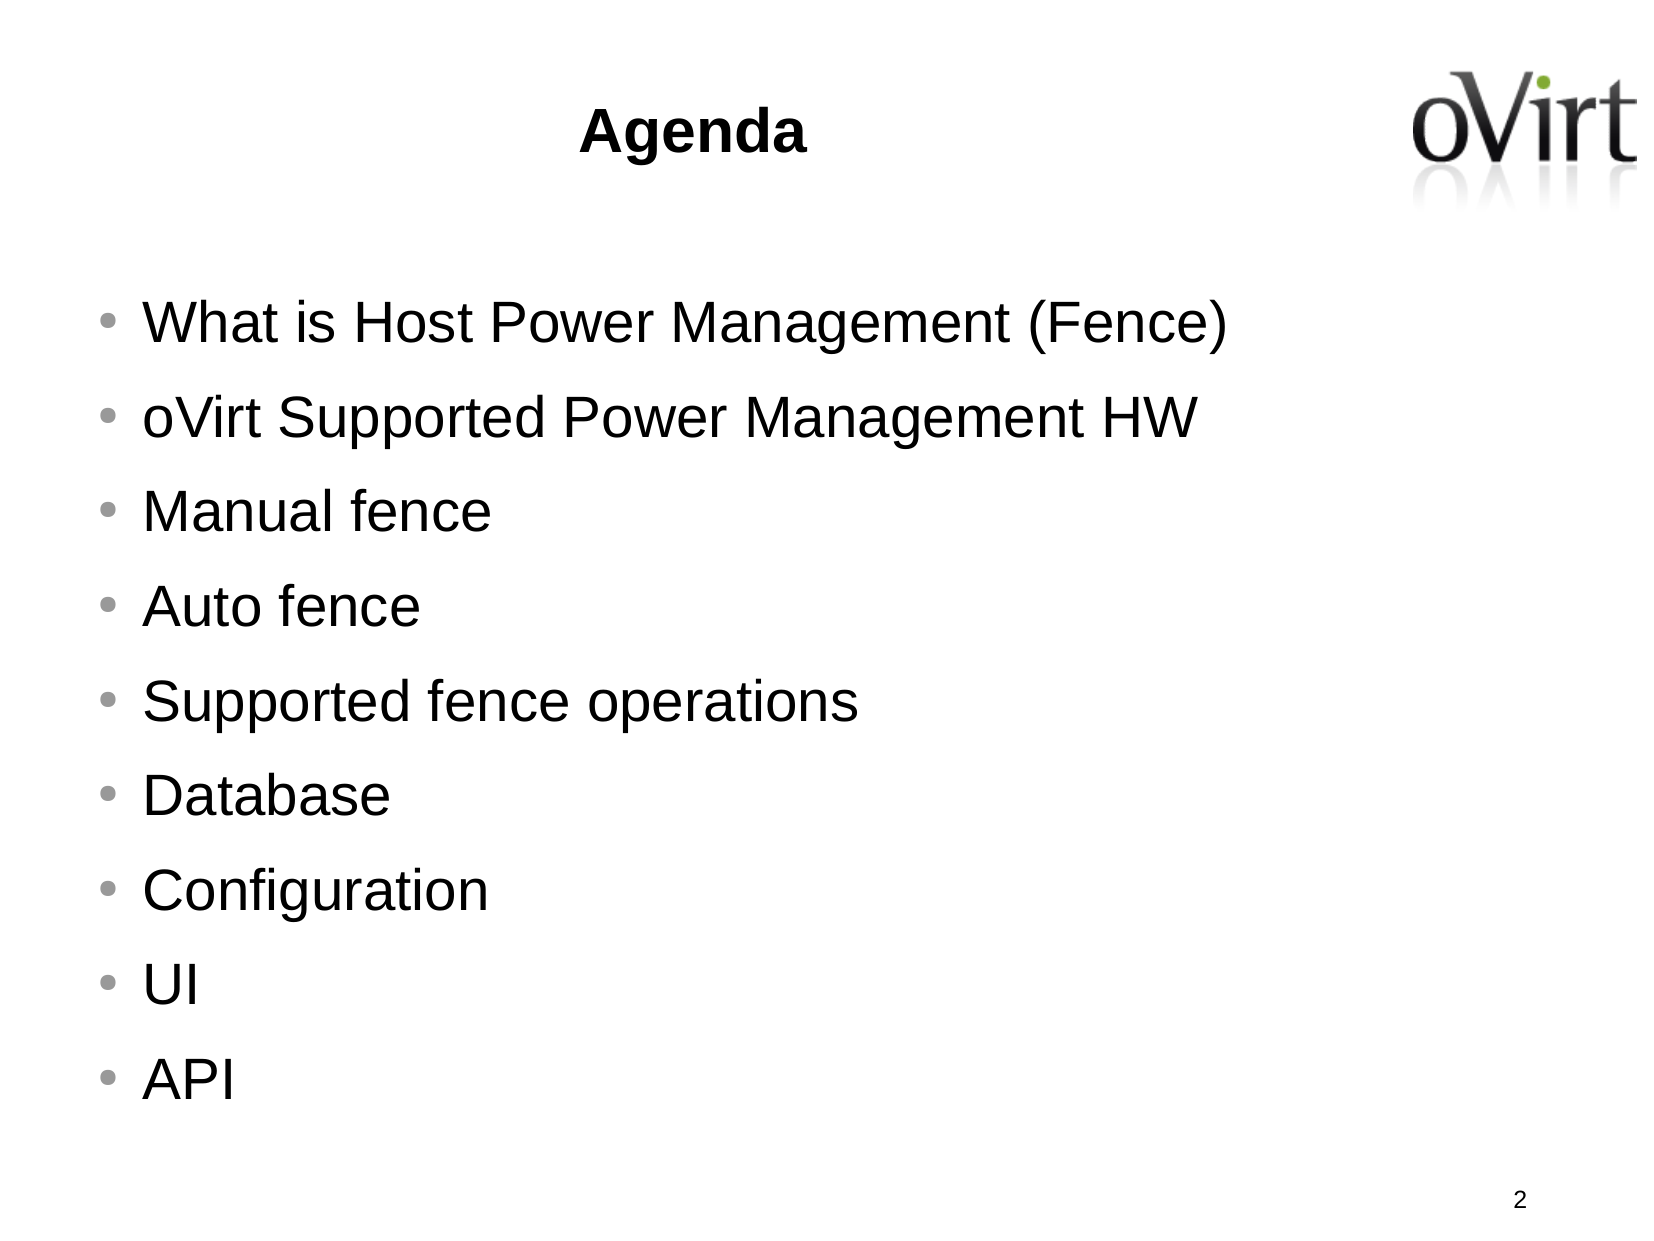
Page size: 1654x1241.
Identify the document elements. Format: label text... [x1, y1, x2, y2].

list What is Host Power Management (Fence) oVirt Supported Power Management HW Manual fence Auto fence Supported fence operations Database Configuration UI API [82, 290, 1571, 1112]
picture [1413, 63, 1637, 212]
title Agenda [82, 37, 1303, 226]
